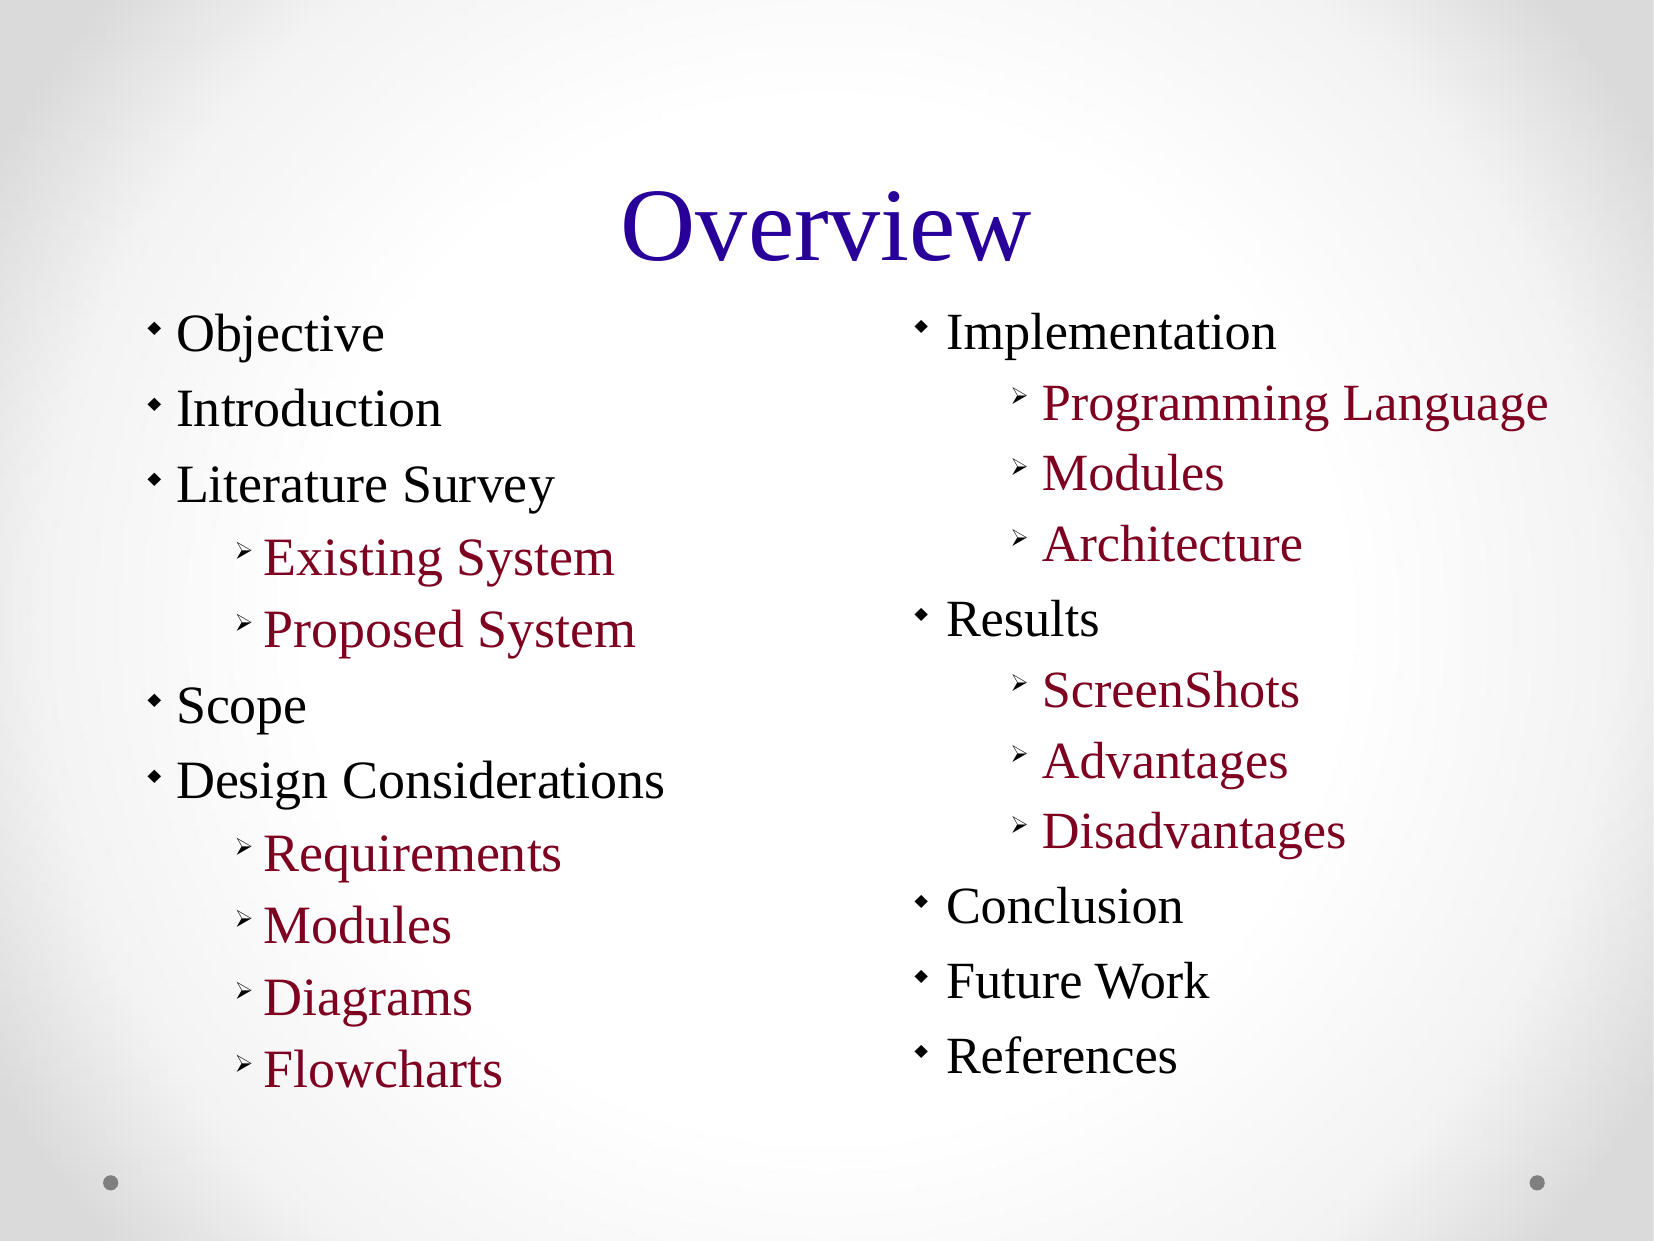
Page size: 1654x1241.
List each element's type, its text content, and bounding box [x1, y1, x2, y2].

list Implementation Programming Language Modules Architecture Results ScreenShots Advantages Disadvantages Conclusion Future Work References [844, 289, 1571, 1108]
picture [0, 0, 1654, 1241]
list Objective Introduction Literature Survey Existing System Proposed System Scope Design Considerations Requirements Modules Diagrams Flowcharts [82, 289, 809, 1108]
title Overview [82, 0, 1571, 289]
